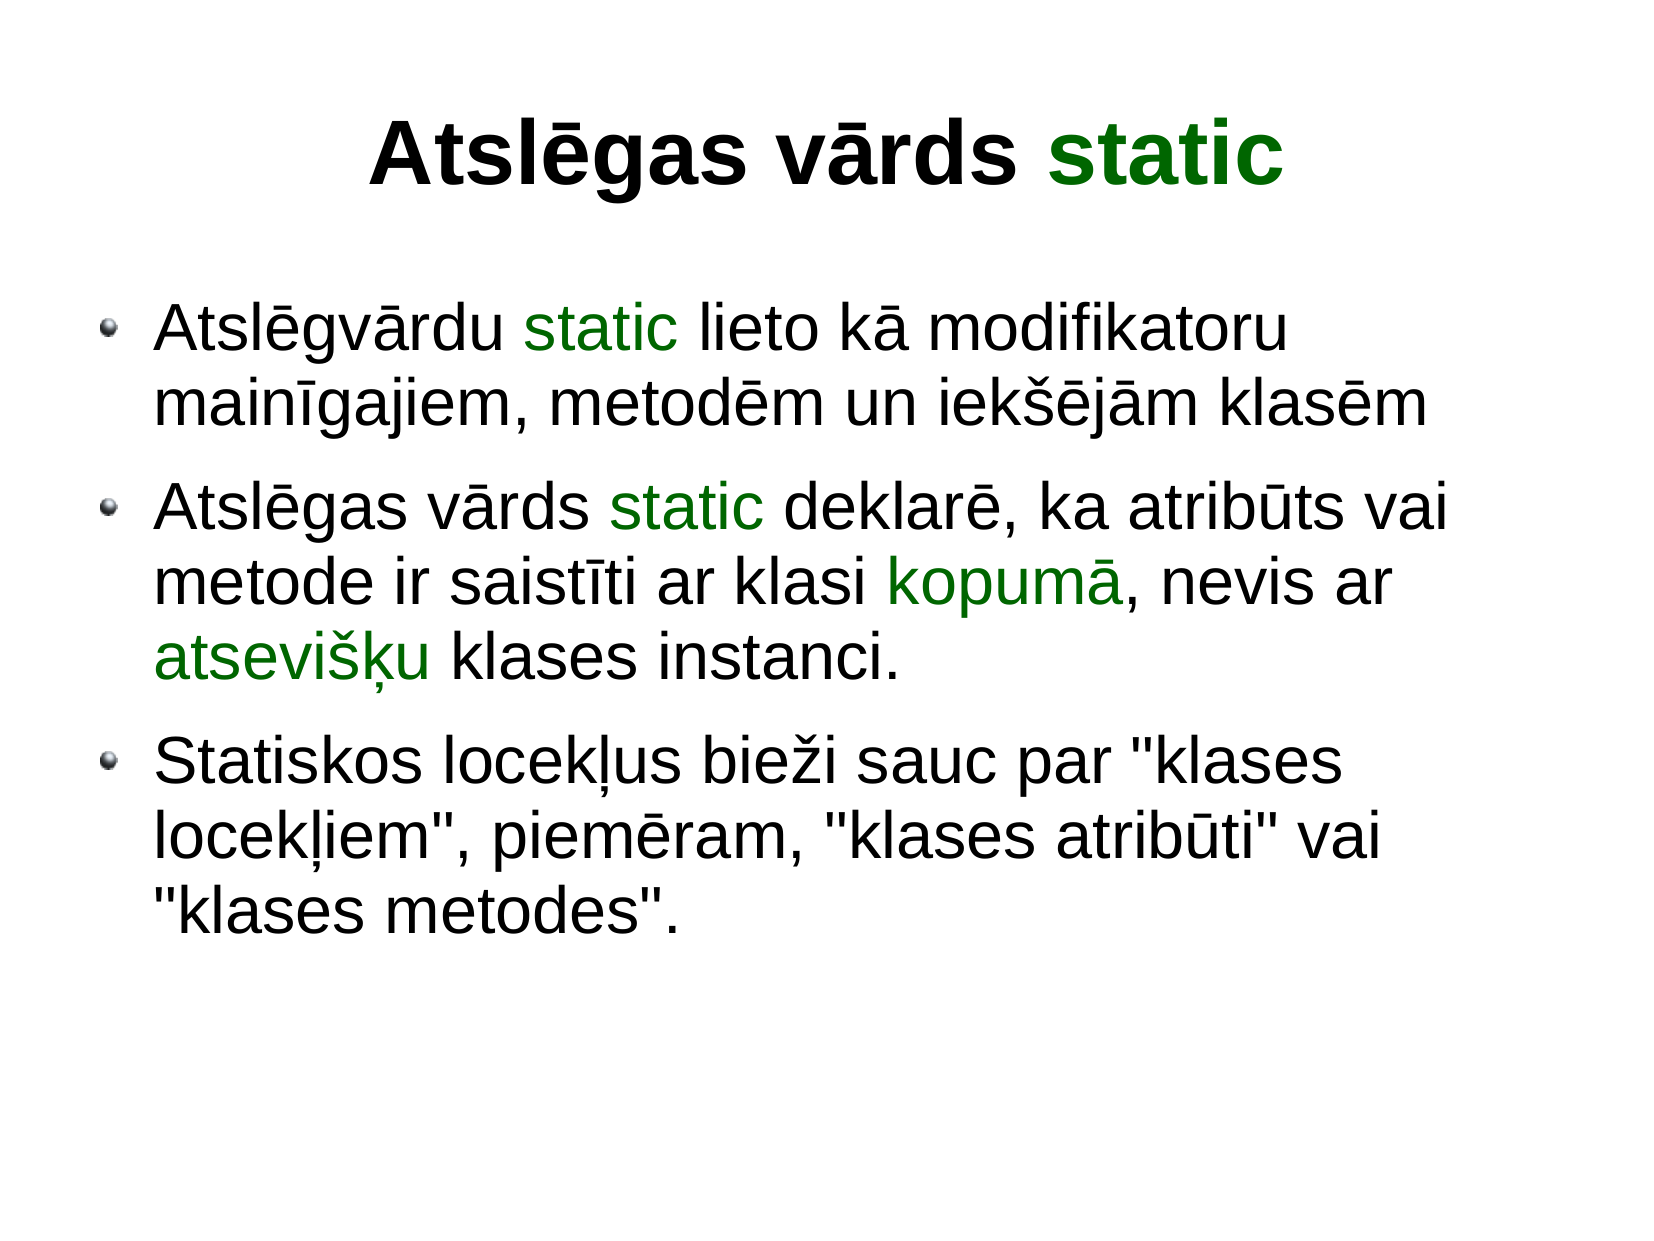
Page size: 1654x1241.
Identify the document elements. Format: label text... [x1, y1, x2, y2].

title Atslēgas vārds static [82, 49, 1571, 257]
list Atslēgvārdu static lieto kā modifikatoru mainīgajiem, metodēm un iekšējām klasēm Atslēgas vārds static deklarē, ka atribūts vai metode ir saistīti ar klasi kopumā, nevis ar atsevišķu klases instanci. Statiskos locekļus bieži sauc par "klases locekļiem", piemēram, "klases atribūti" vai "klases metodes". [82, 290, 1538, 1010]
